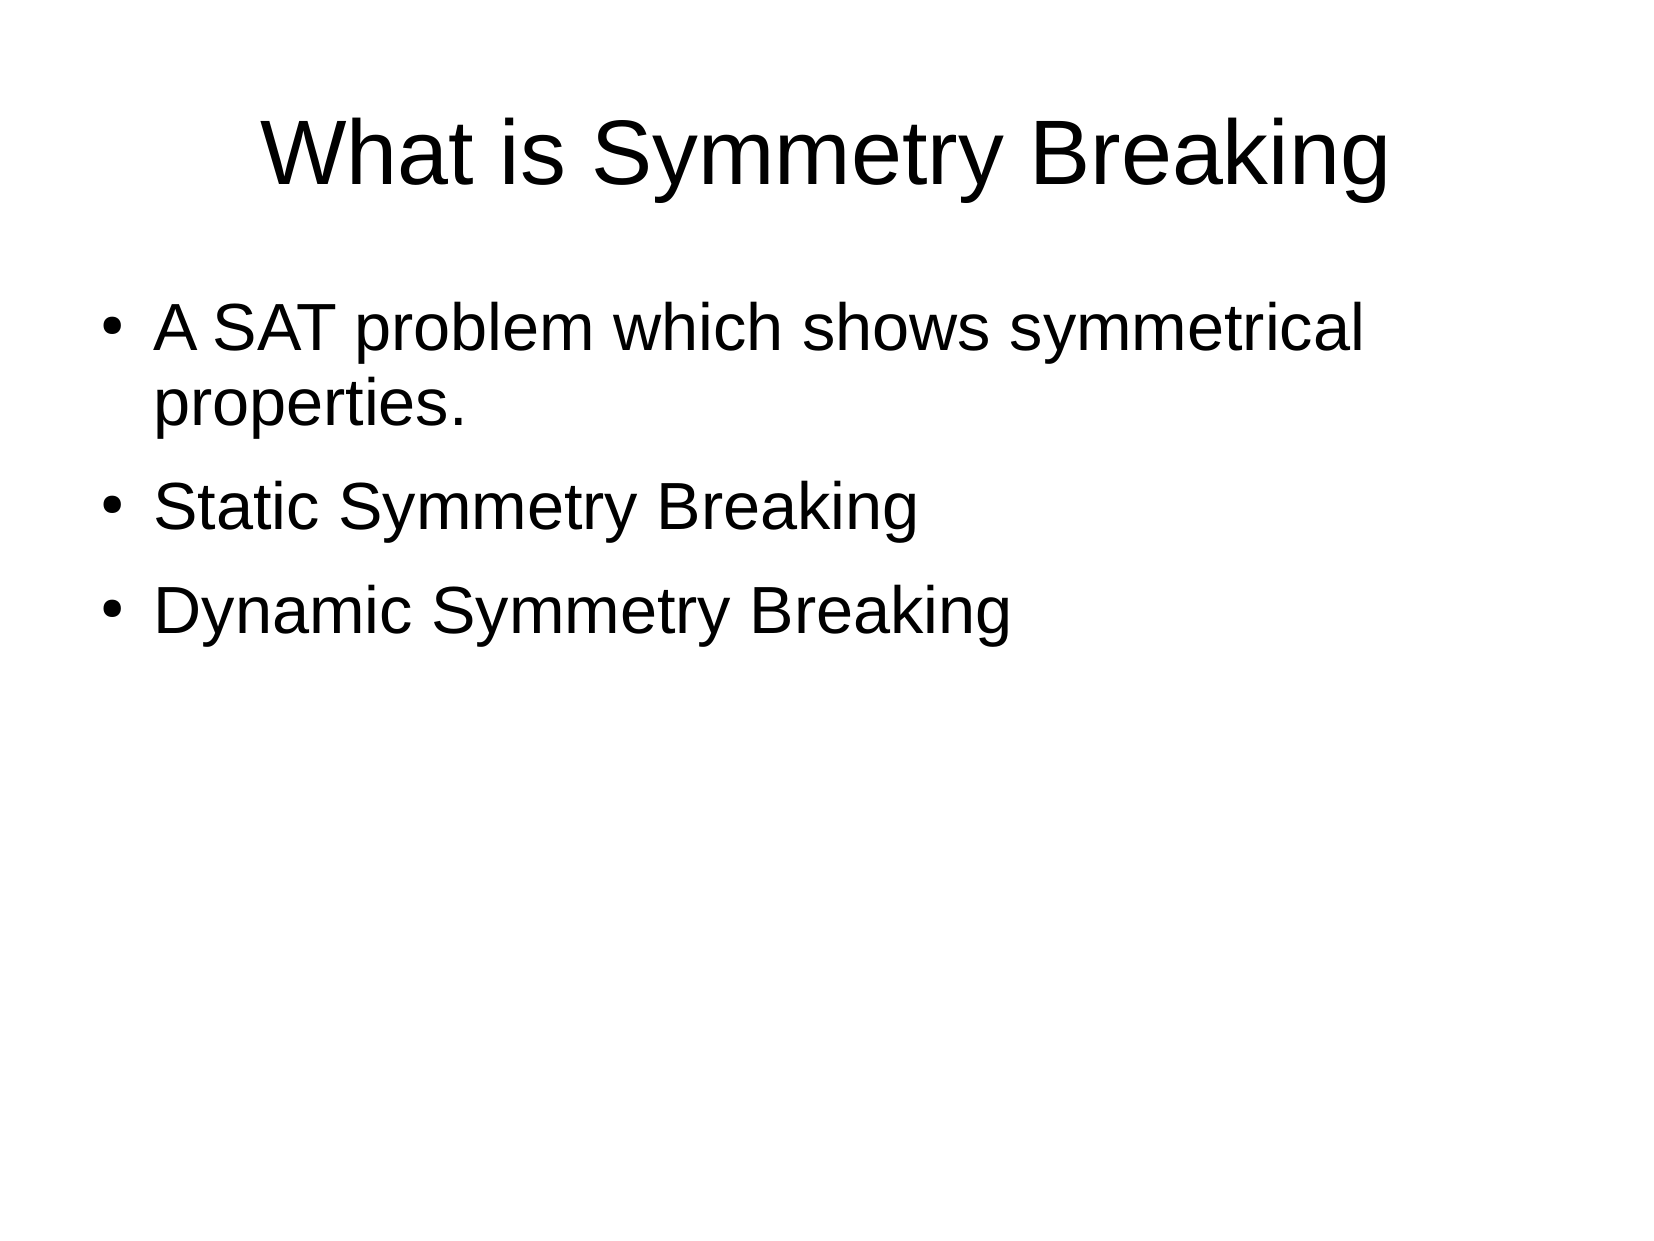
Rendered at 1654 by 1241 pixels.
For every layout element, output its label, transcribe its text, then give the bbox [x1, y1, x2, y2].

title What is Symmetry Breaking [82, 49, 1571, 257]
list A SAT problem which shows symmetrical properties. Static Symmetry Breaking Dynamic Symmetry Breaking [82, 290, 1571, 1010]
